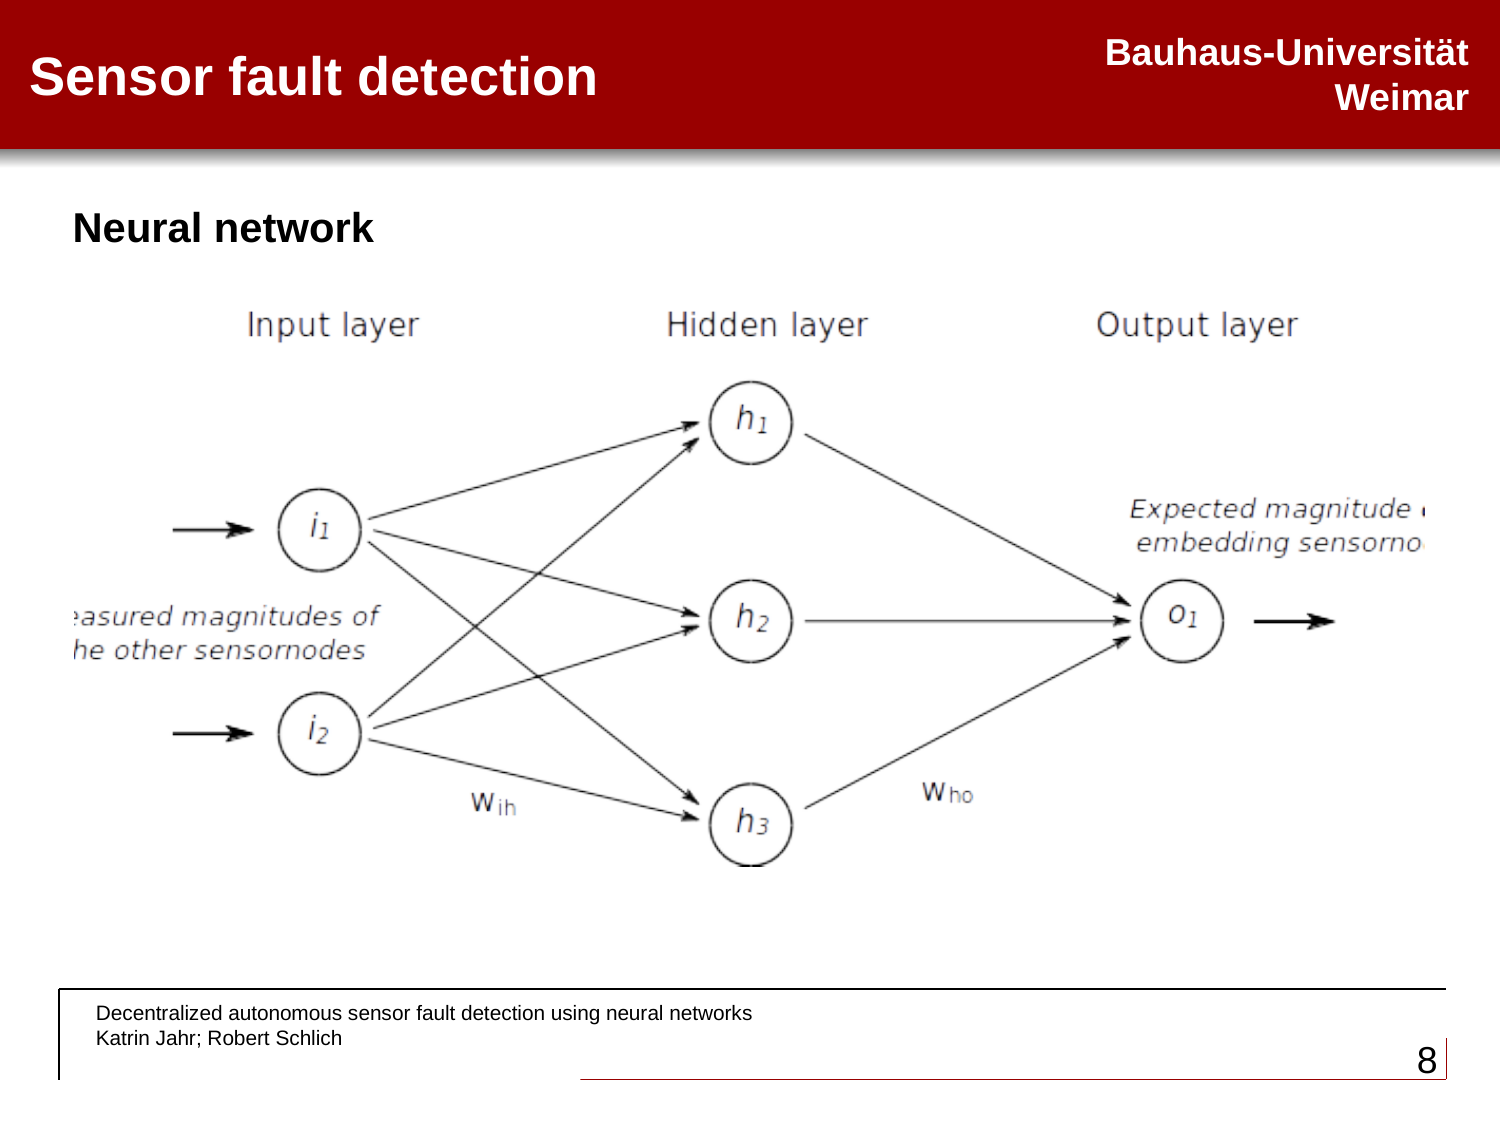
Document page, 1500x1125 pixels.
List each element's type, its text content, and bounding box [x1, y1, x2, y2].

text_box Sensor fault detection [29, 0, 1103, 153]
picture [74, 297, 1425, 867]
text_box Neural network [57, 193, 1500, 256]
